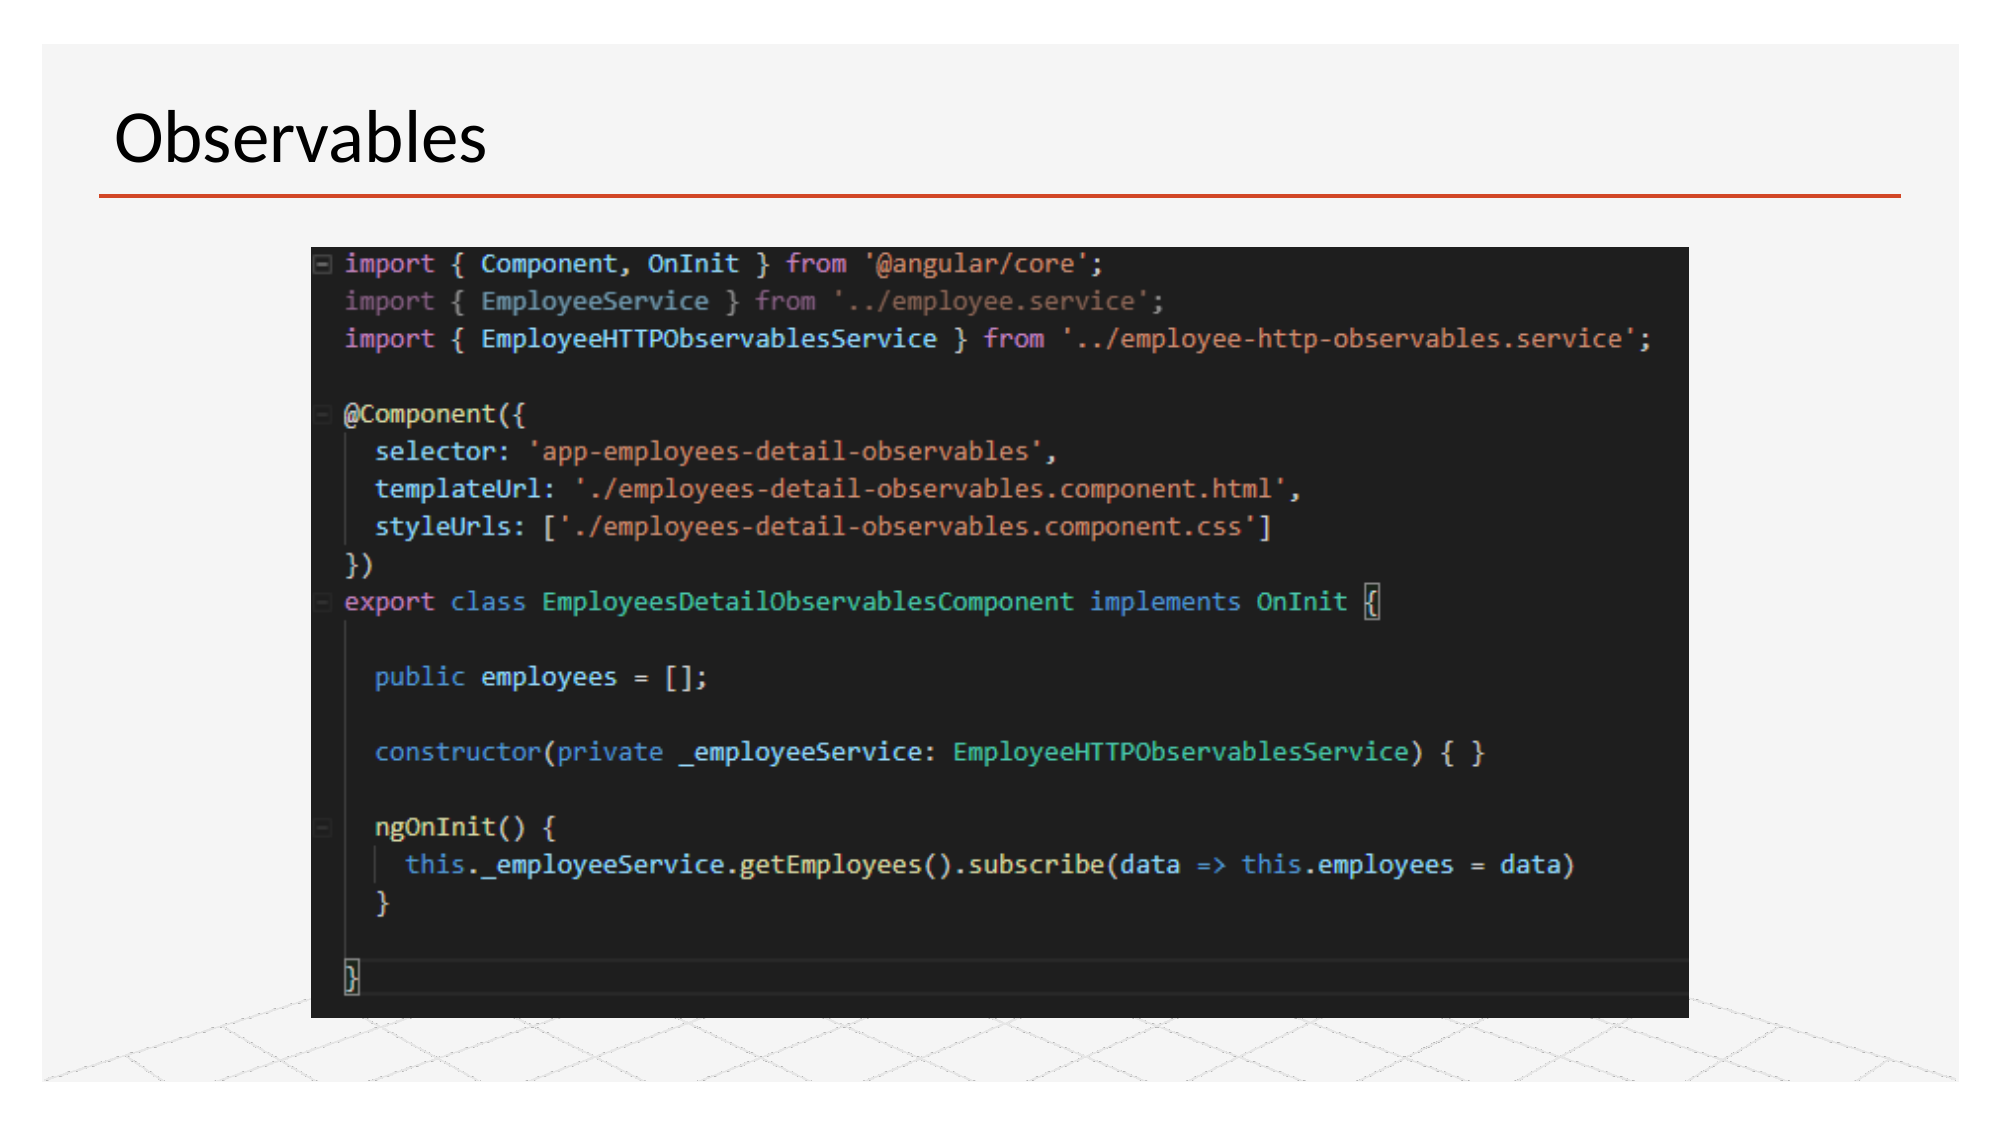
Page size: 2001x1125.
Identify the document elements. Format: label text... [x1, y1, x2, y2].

list [99, 213, 1901, 1052]
picture [311, 247, 1689, 1018]
text_box Observables [99, 90, 1901, 213]
text_box [124, 238, 1926, 1077]
